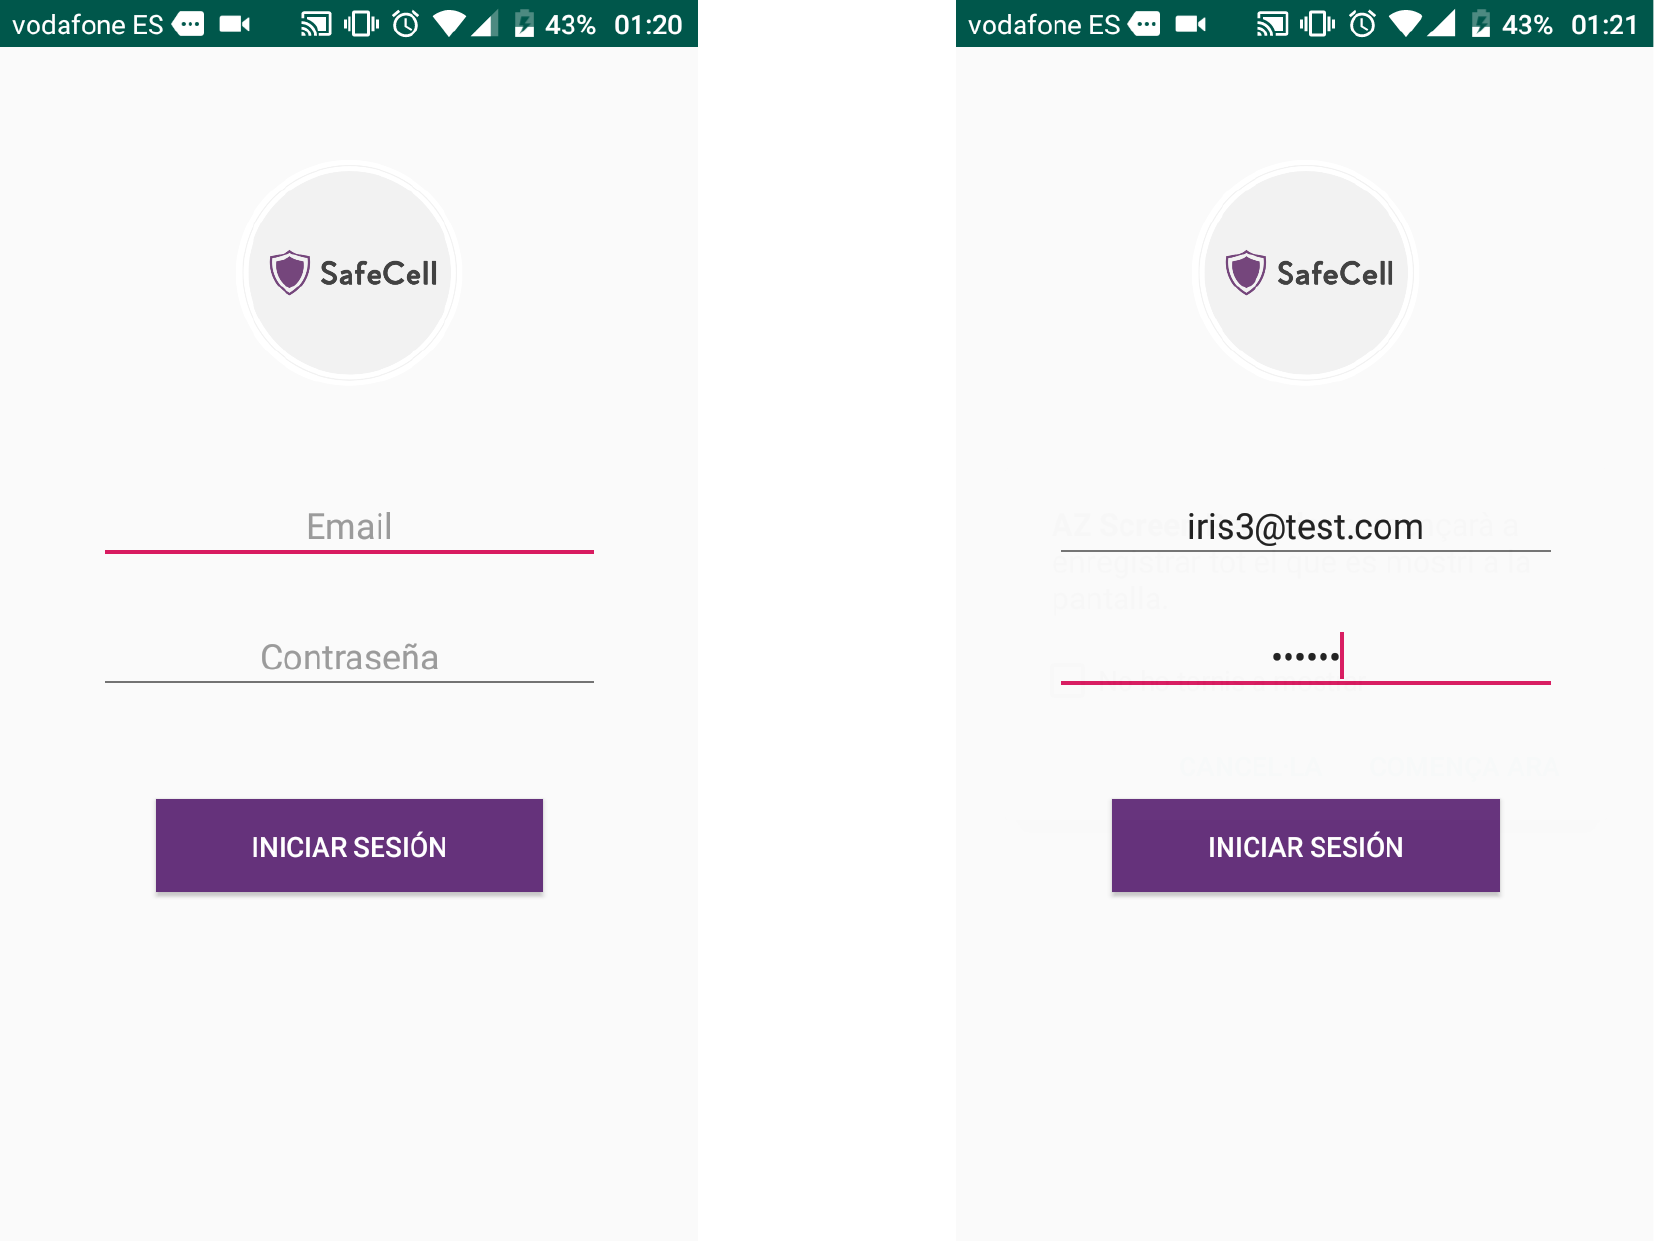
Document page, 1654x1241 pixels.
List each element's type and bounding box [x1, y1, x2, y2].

picture [0, 0, 698, 1241]
picture [956, 0, 1654, 1241]
